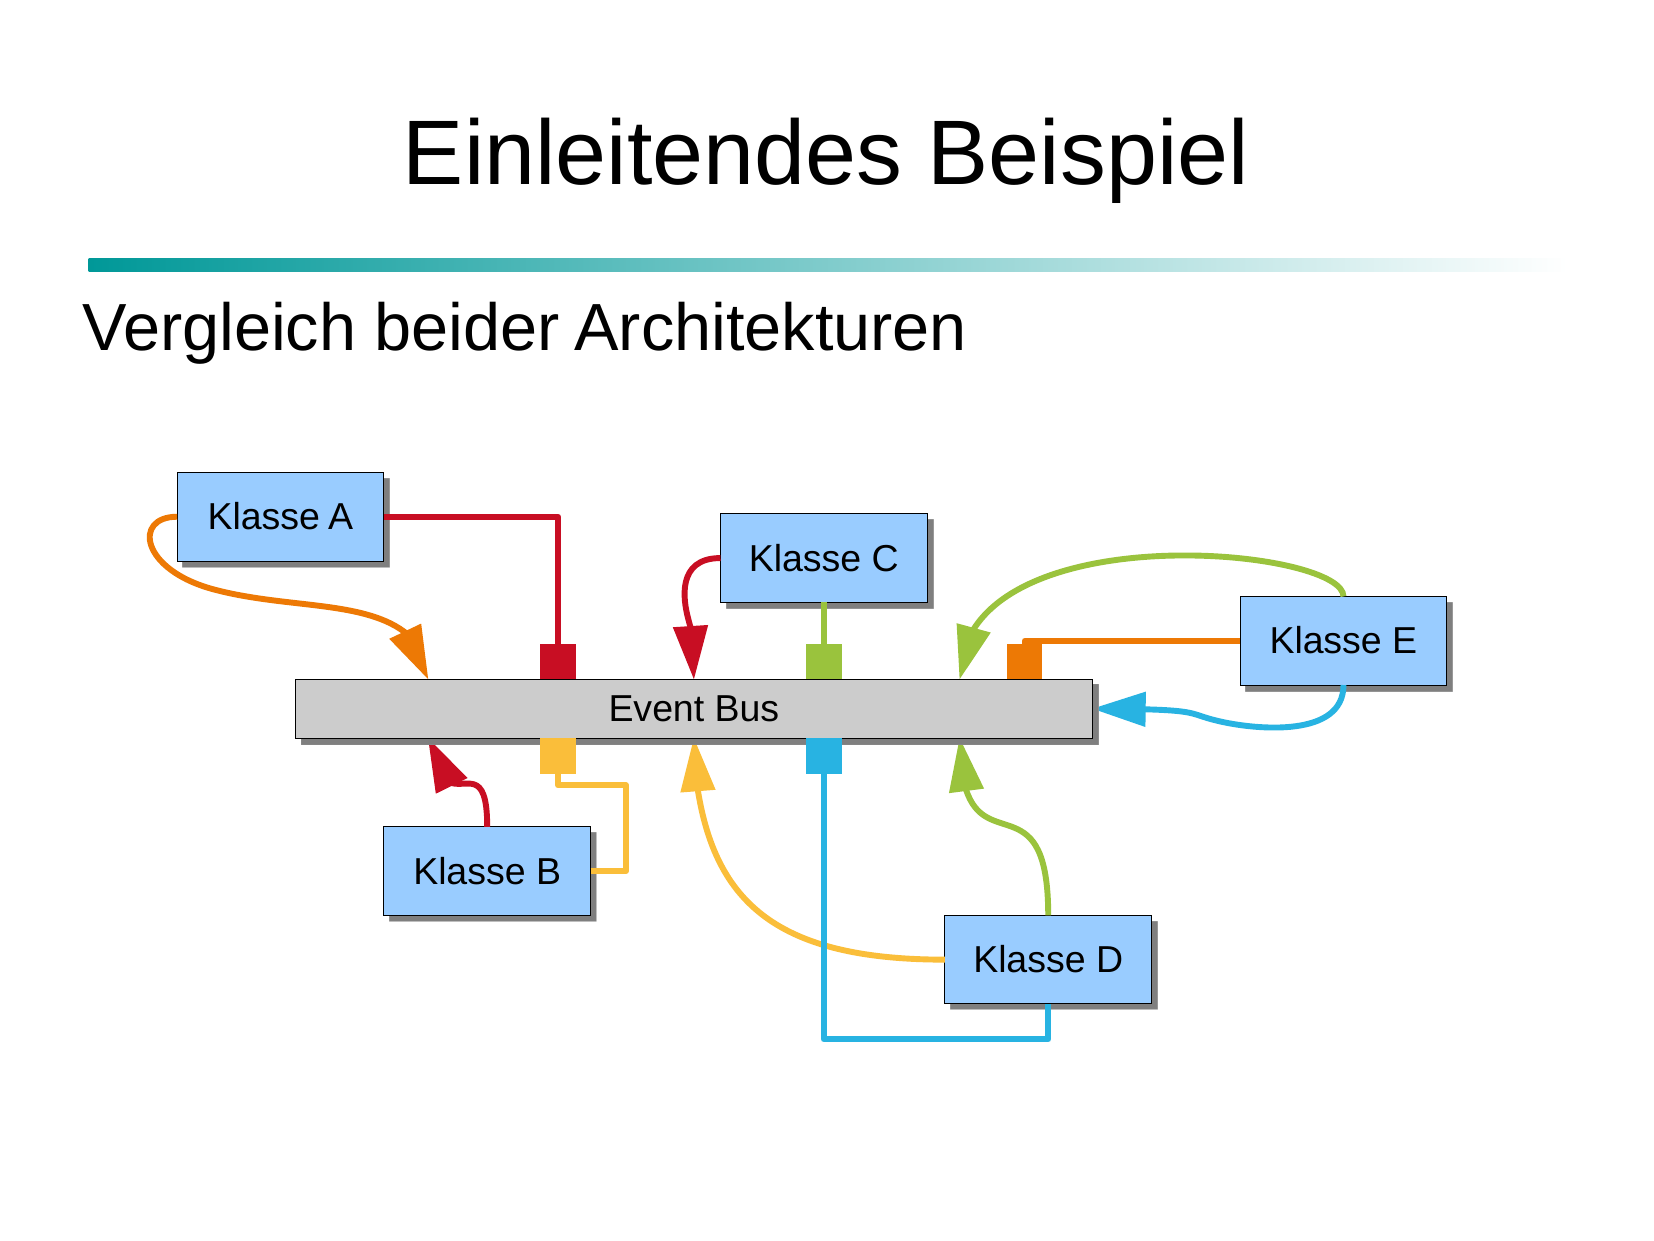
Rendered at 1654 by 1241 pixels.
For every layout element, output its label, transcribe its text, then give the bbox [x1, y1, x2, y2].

text_box Klasse C [720, 513, 928, 603]
title Einleitendes Beispiel [82, 49, 1571, 257]
text_box Klasse E [1240, 596, 1447, 686]
text_box Klasse D [944, 915, 1152, 1004]
text_box Bestellung News [617, 789, 622, 867]
text_box Event Bus [295, 679, 1093, 739]
text_box Klasse B [383, 826, 591, 916]
text_box Klasse A [177, 472, 384, 562]
list Vergleich beider Architekturen [82, 290, 1571, 384]
